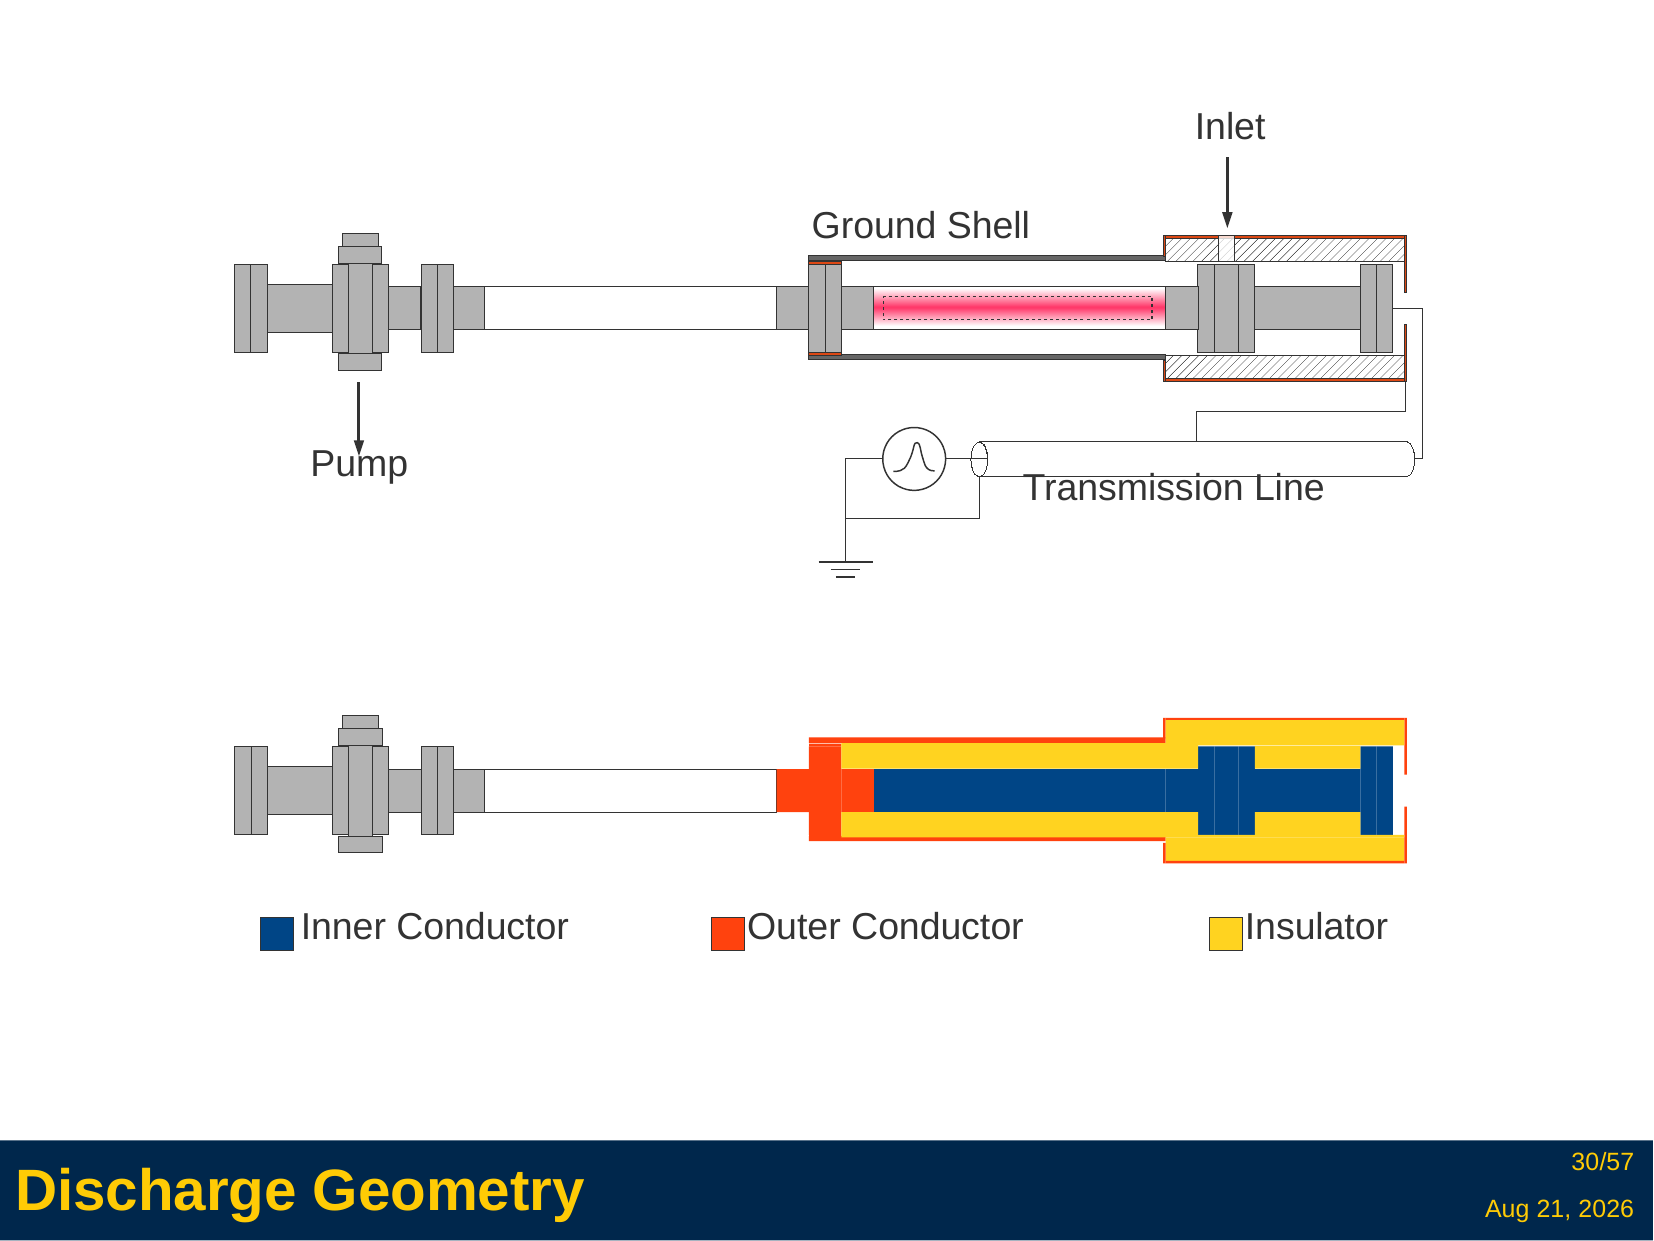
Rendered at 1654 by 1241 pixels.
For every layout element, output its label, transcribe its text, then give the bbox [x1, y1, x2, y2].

text_box Outer Conductor [732, 898, 1087, 982]
title Discharge Geometry [14, 1140, 1380, 1241]
text_box Inner Conductor [286, 898, 629, 982]
text_box [979, 441, 1415, 477]
text_box [1080, 235, 1407, 293]
text_box [882, 427, 946, 491]
text_box [1209, 917, 1243, 951]
text_box Pump [295, 434, 456, 519]
text_box [234, 715, 485, 853]
text_box [776, 717, 1407, 864]
text_box [260, 917, 294, 951]
text_box [234, 233, 485, 371]
text_box Ground Shell [796, 197, 1080, 281]
text_box Transmission Line [1007, 458, 1383, 543]
text_box Insulator [1230, 898, 1444, 982]
text_box [776, 264, 1407, 382]
text_box [711, 917, 745, 951]
text_box Inlet [1180, 98, 1311, 182]
